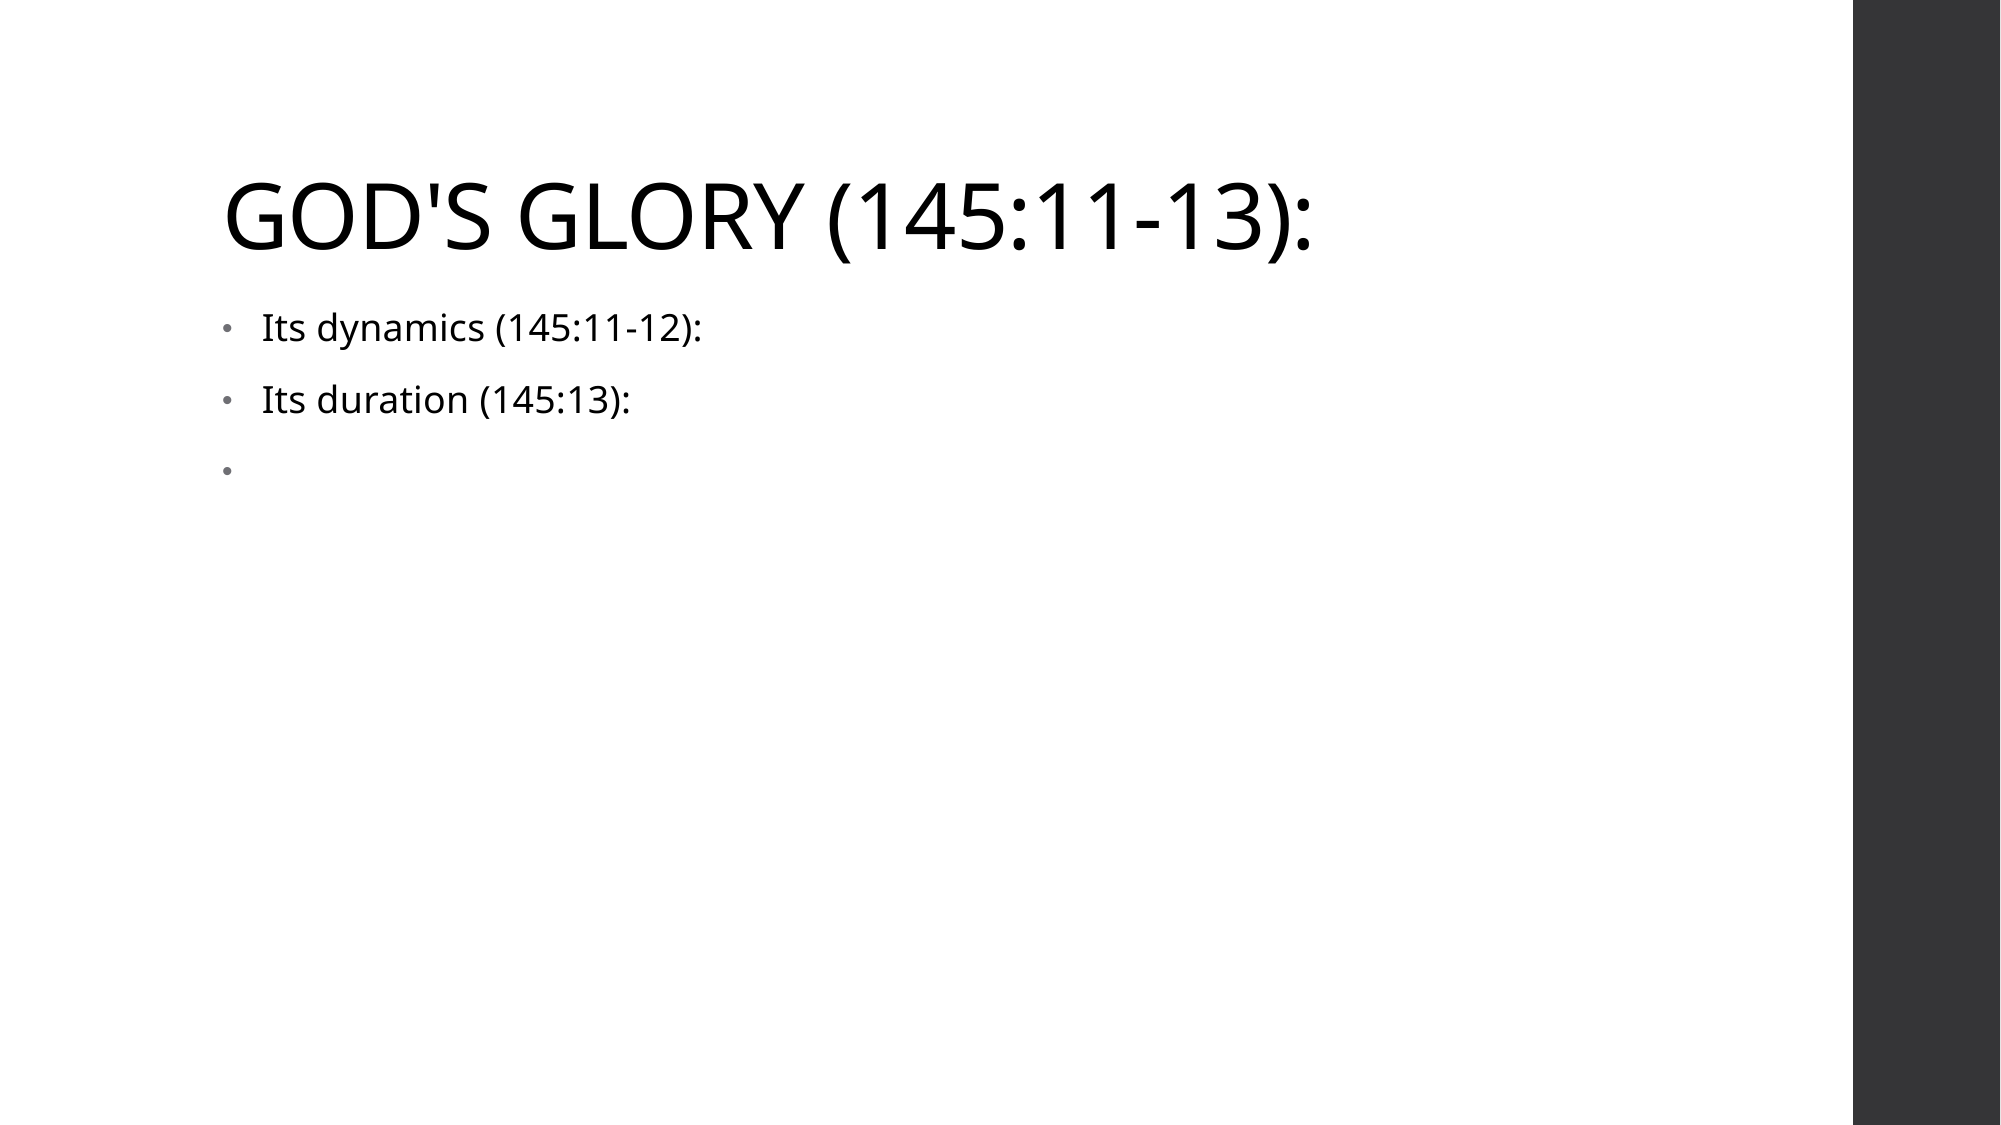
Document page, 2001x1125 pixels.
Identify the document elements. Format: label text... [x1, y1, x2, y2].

title GOD'S GLORY (145:11-13): [206, 60, 1797, 278]
list Its dynamics (145:11-12): Its duration (145:13): [206, 299, 1617, 1014]
